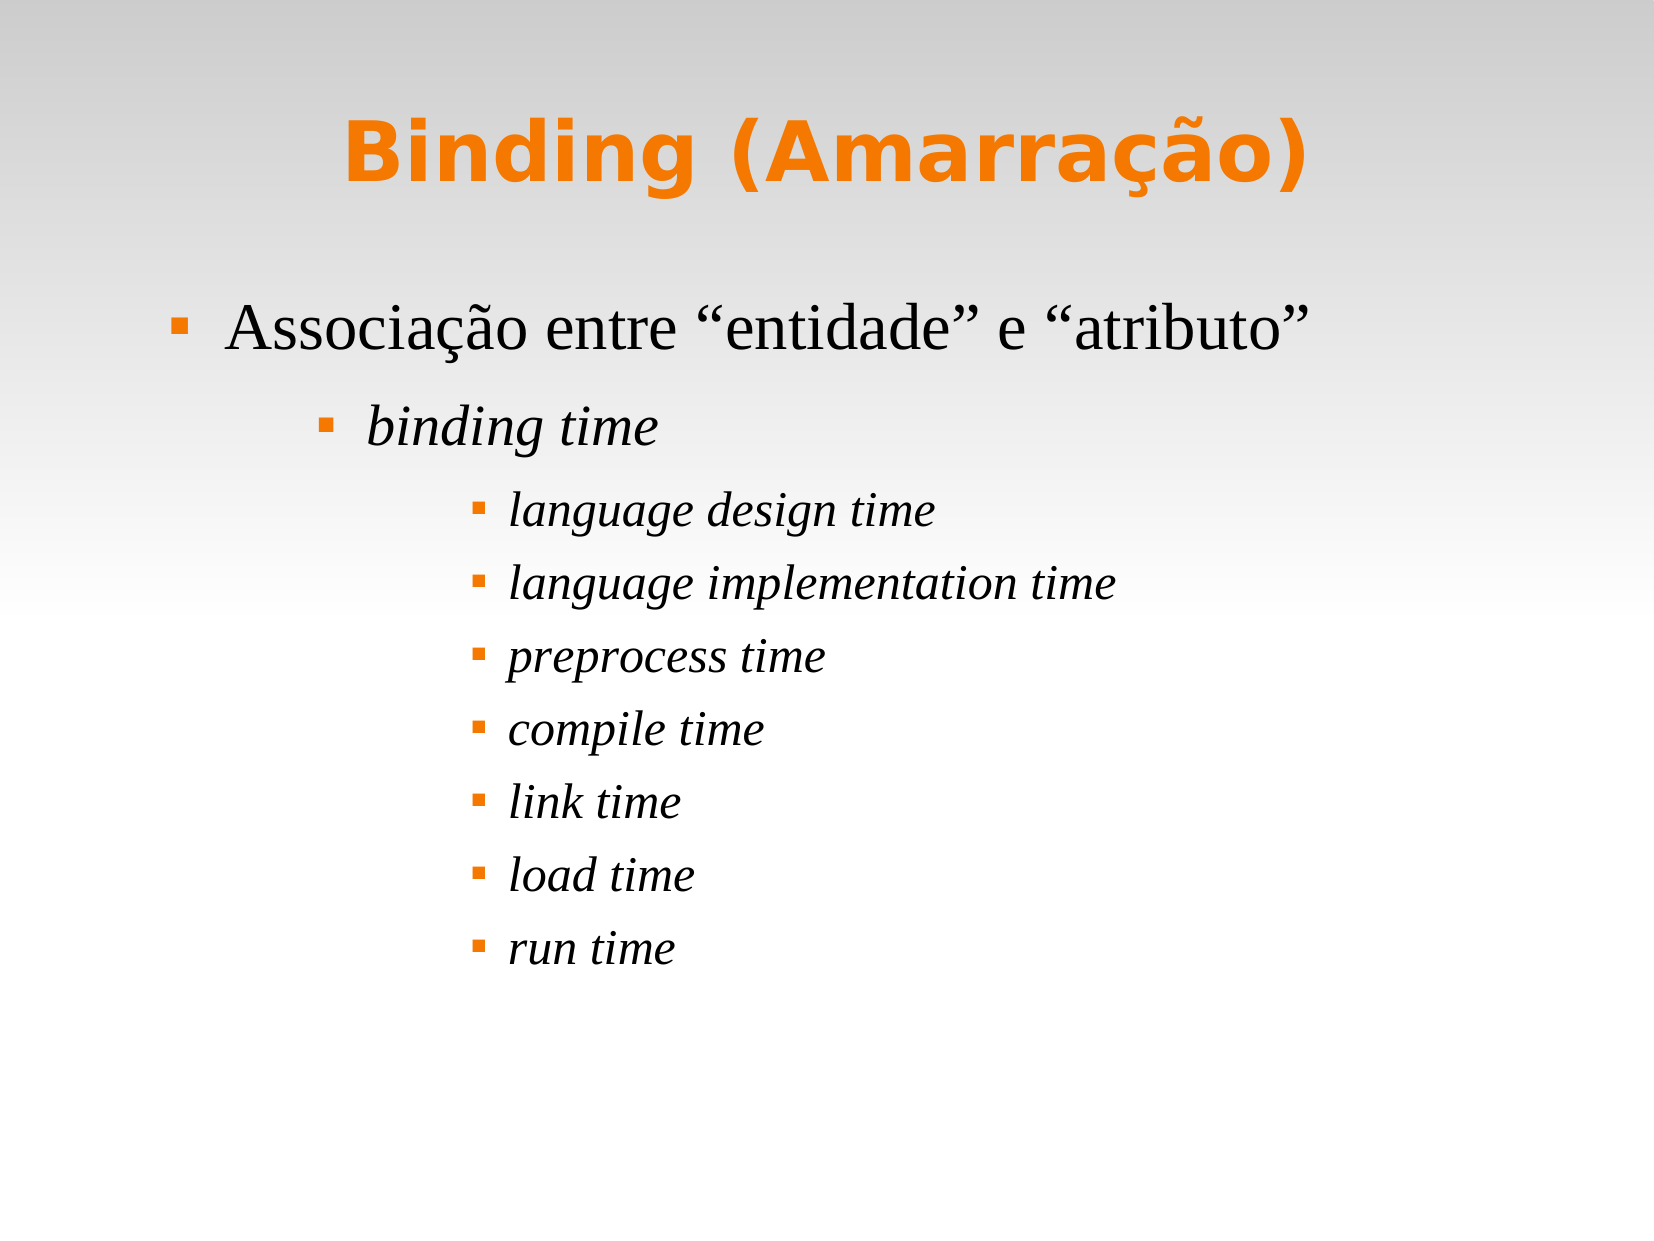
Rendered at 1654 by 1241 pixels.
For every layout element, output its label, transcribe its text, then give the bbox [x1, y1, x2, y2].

title Binding (Amarração) [82, 49, 1571, 257]
list Associação entre “entidade” e “atributo” binding time language design time language implementation time preprocess time compile time link time load time run time [82, 290, 1571, 1109]
